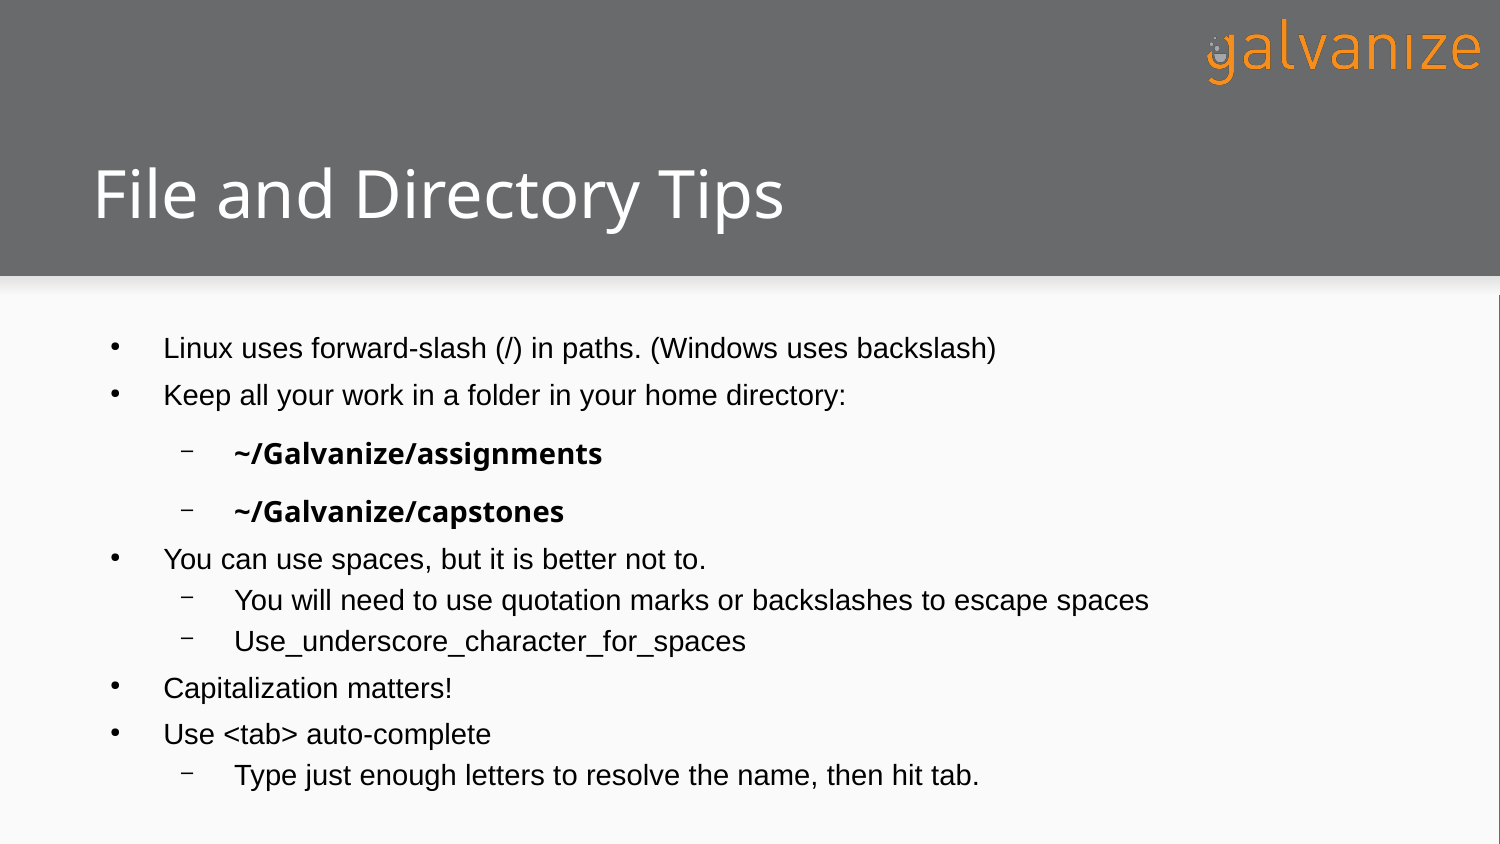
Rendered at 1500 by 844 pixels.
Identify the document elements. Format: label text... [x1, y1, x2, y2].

title File and Directory Tips [77, 121, 1427, 248]
picture [1207, 19, 1480, 85]
list Linux uses forward-slash (/) in paths. (Windows uses backslash) Keep all your work in a folder in your home directory: ~/Galvanize/assignments ~/Galvanize/capstones You can use spaces, but it is better not to. You will need to use quotation marks or backslashes to escape spaces Use_underscore_character_for_spaces Capitalization matters! Use <tab> auto-complete Type just enough letters to resolve the name, then hit tab. [77, 314, 1427, 760]
